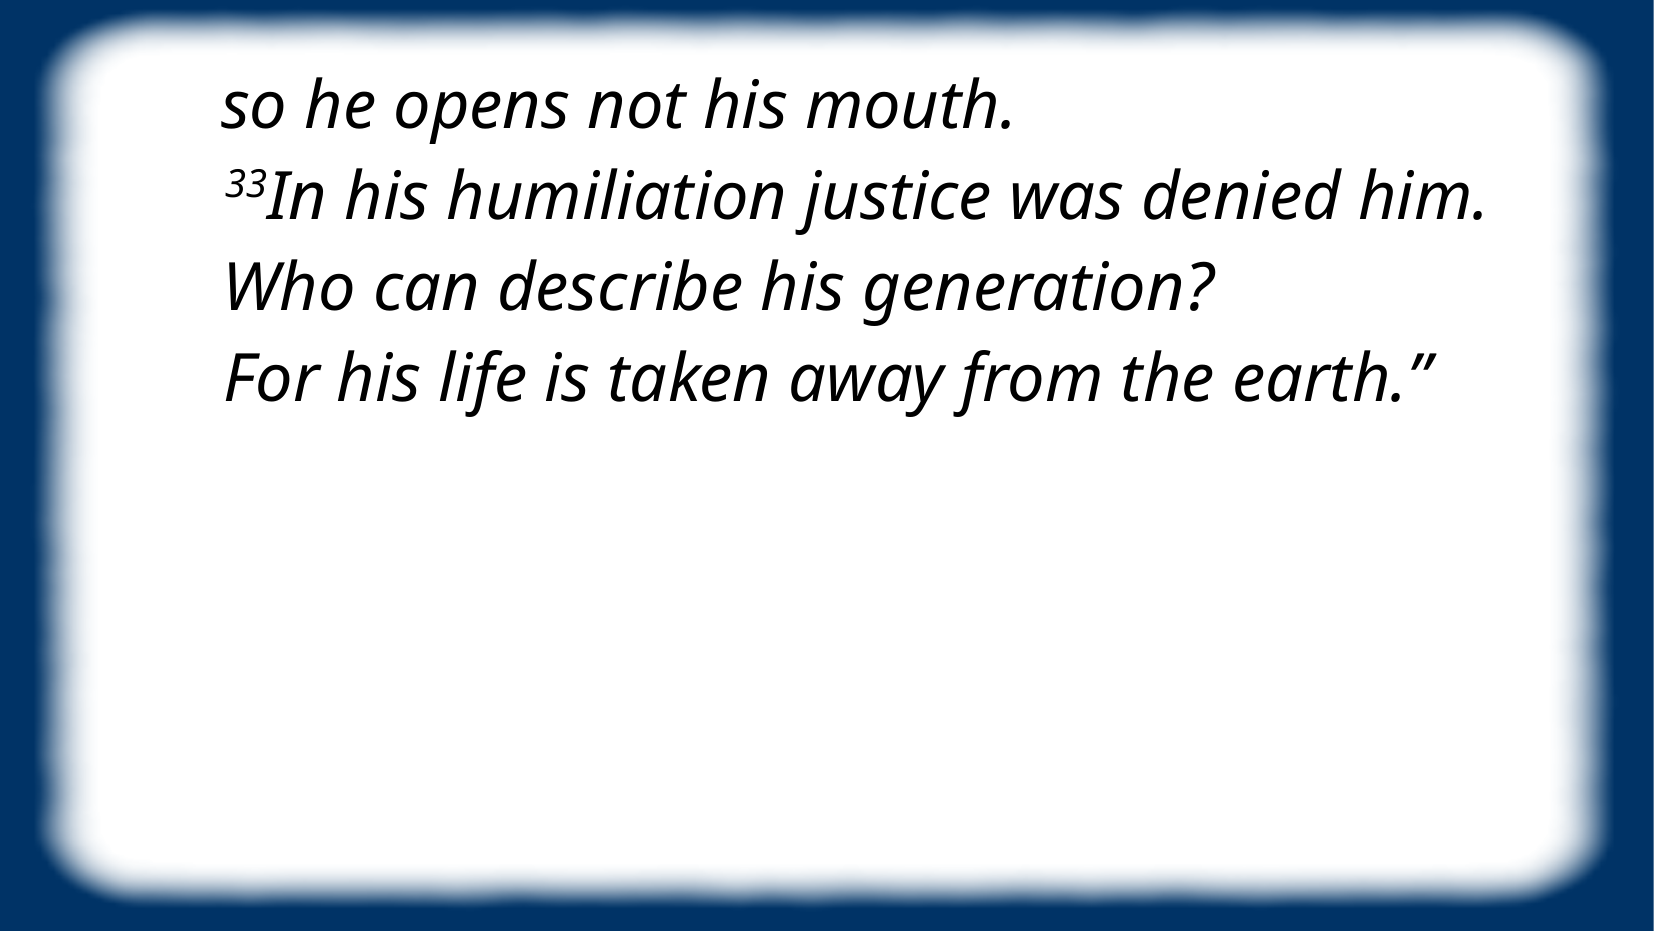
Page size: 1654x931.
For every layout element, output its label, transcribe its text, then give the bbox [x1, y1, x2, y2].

text_box so he opens not his mouth. 33In his humiliation justice was denied him. Who can describe his generation? For his life is taken away from the earth.” [120, 50, 1546, 421]
picture [0, 0, 1654, 931]
